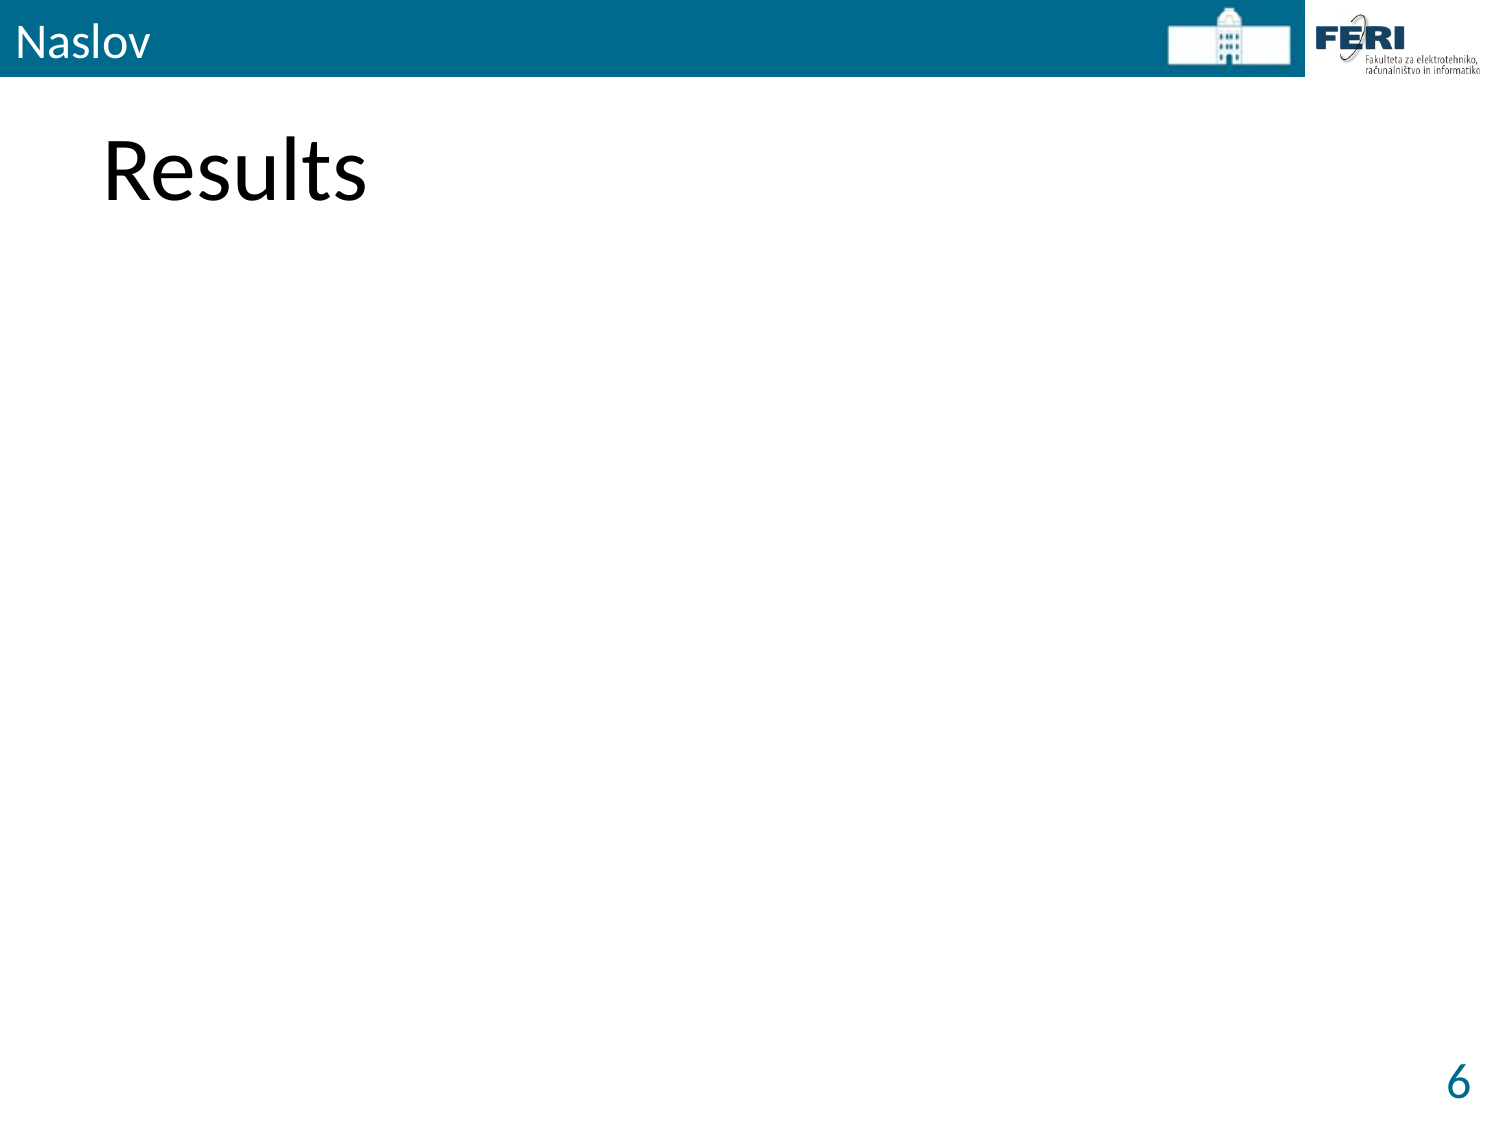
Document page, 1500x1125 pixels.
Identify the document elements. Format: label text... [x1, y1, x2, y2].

picture [1316, 13, 1480, 74]
title Results [87, 78, 1425, 250]
slide_number <number> [1339, 1046, 1487, 1112]
footer Naslov [0, 0, 1117, 77]
picture [1167, 7, 1292, 66]
